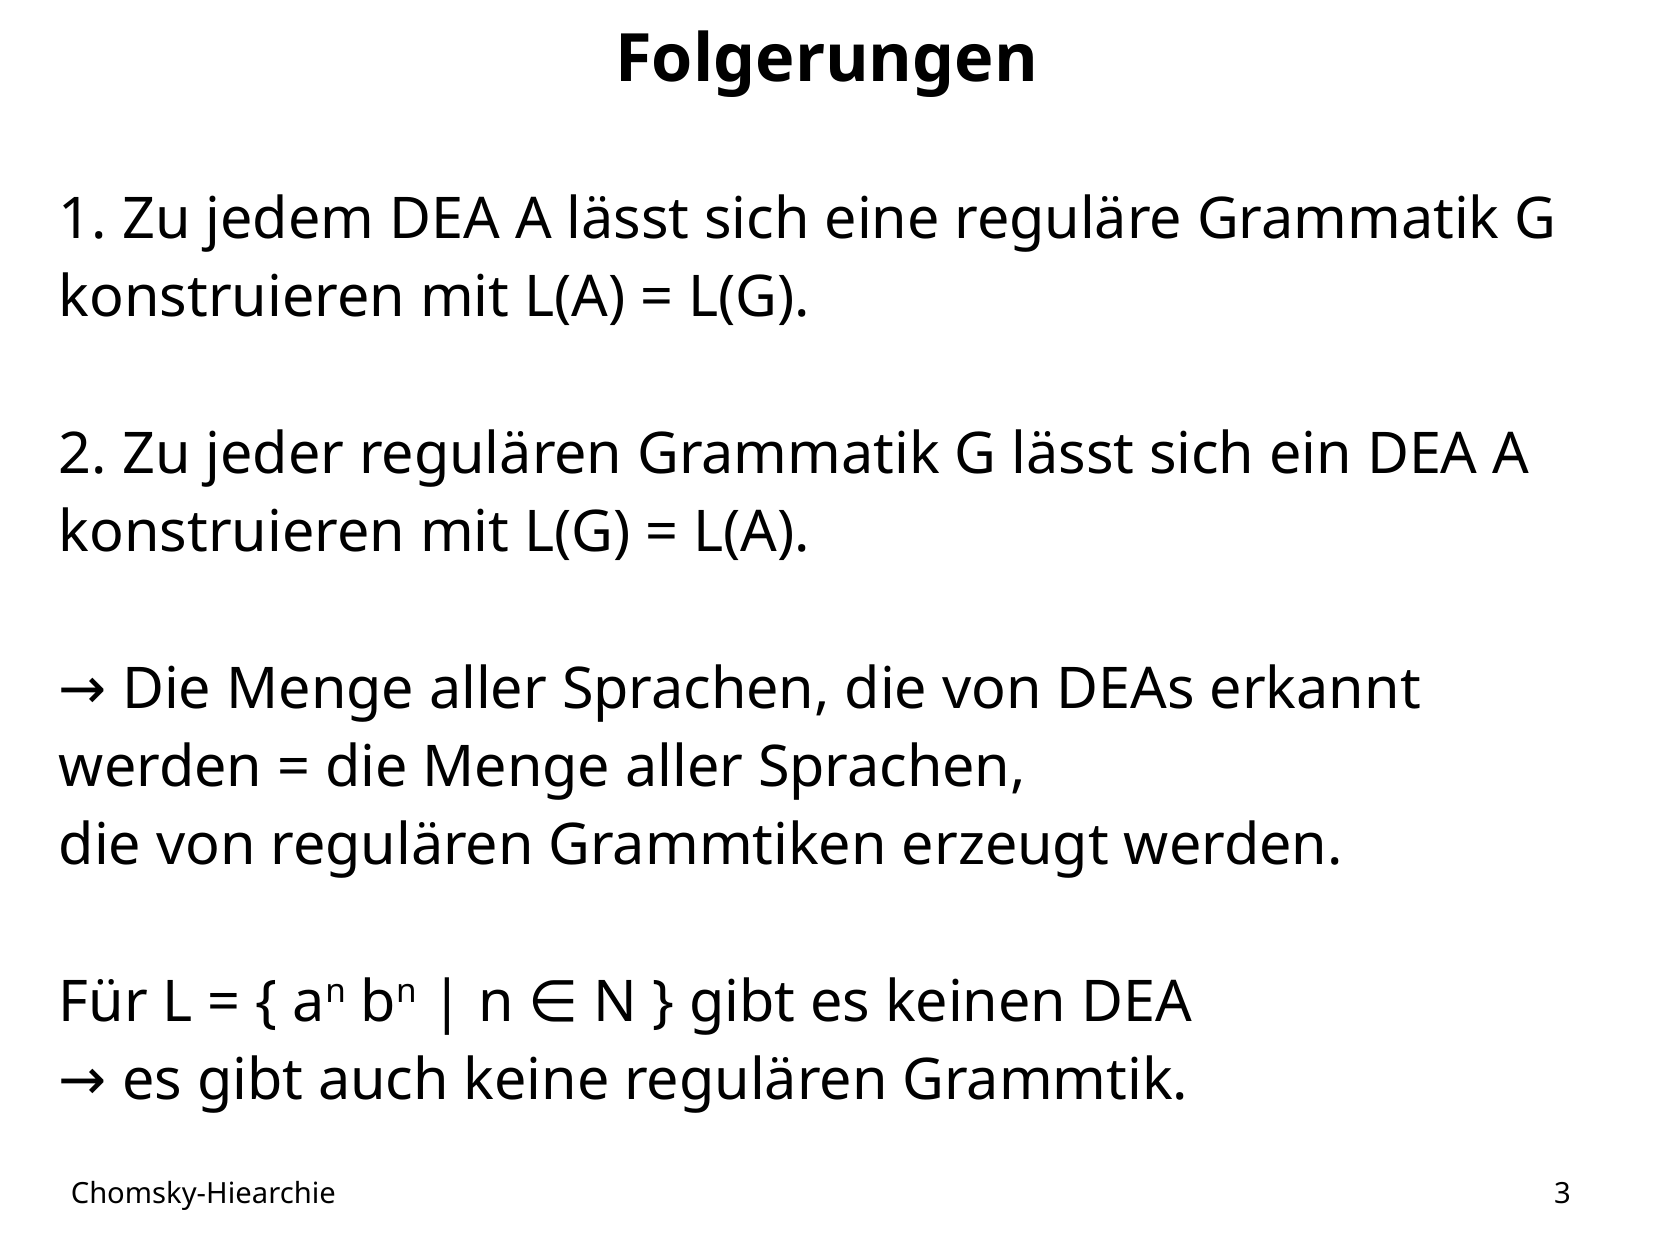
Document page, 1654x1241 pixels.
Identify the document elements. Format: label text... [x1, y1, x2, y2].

list 1. Zu jedem DEA A lässt sich eine reguläre Grammatik G konstruieren mit L(A) = L(G). 2. Zu jeder regulären Grammatik G lässt sich ein DEA A konstruieren mit L(G) = L(A). → Die Menge aller Sprachen, die von DEAs erkannt werden = die Menge aller Sprachen, die von regulären Grammtiken erzeugt werden. Für L = { an bn | n ∈ N } gibt es keinen DEA → es gibt auch keine regulären Grammtik. [59, 177, 1607, 1123]
title Folgerungen [0, 5, 1654, 107]
